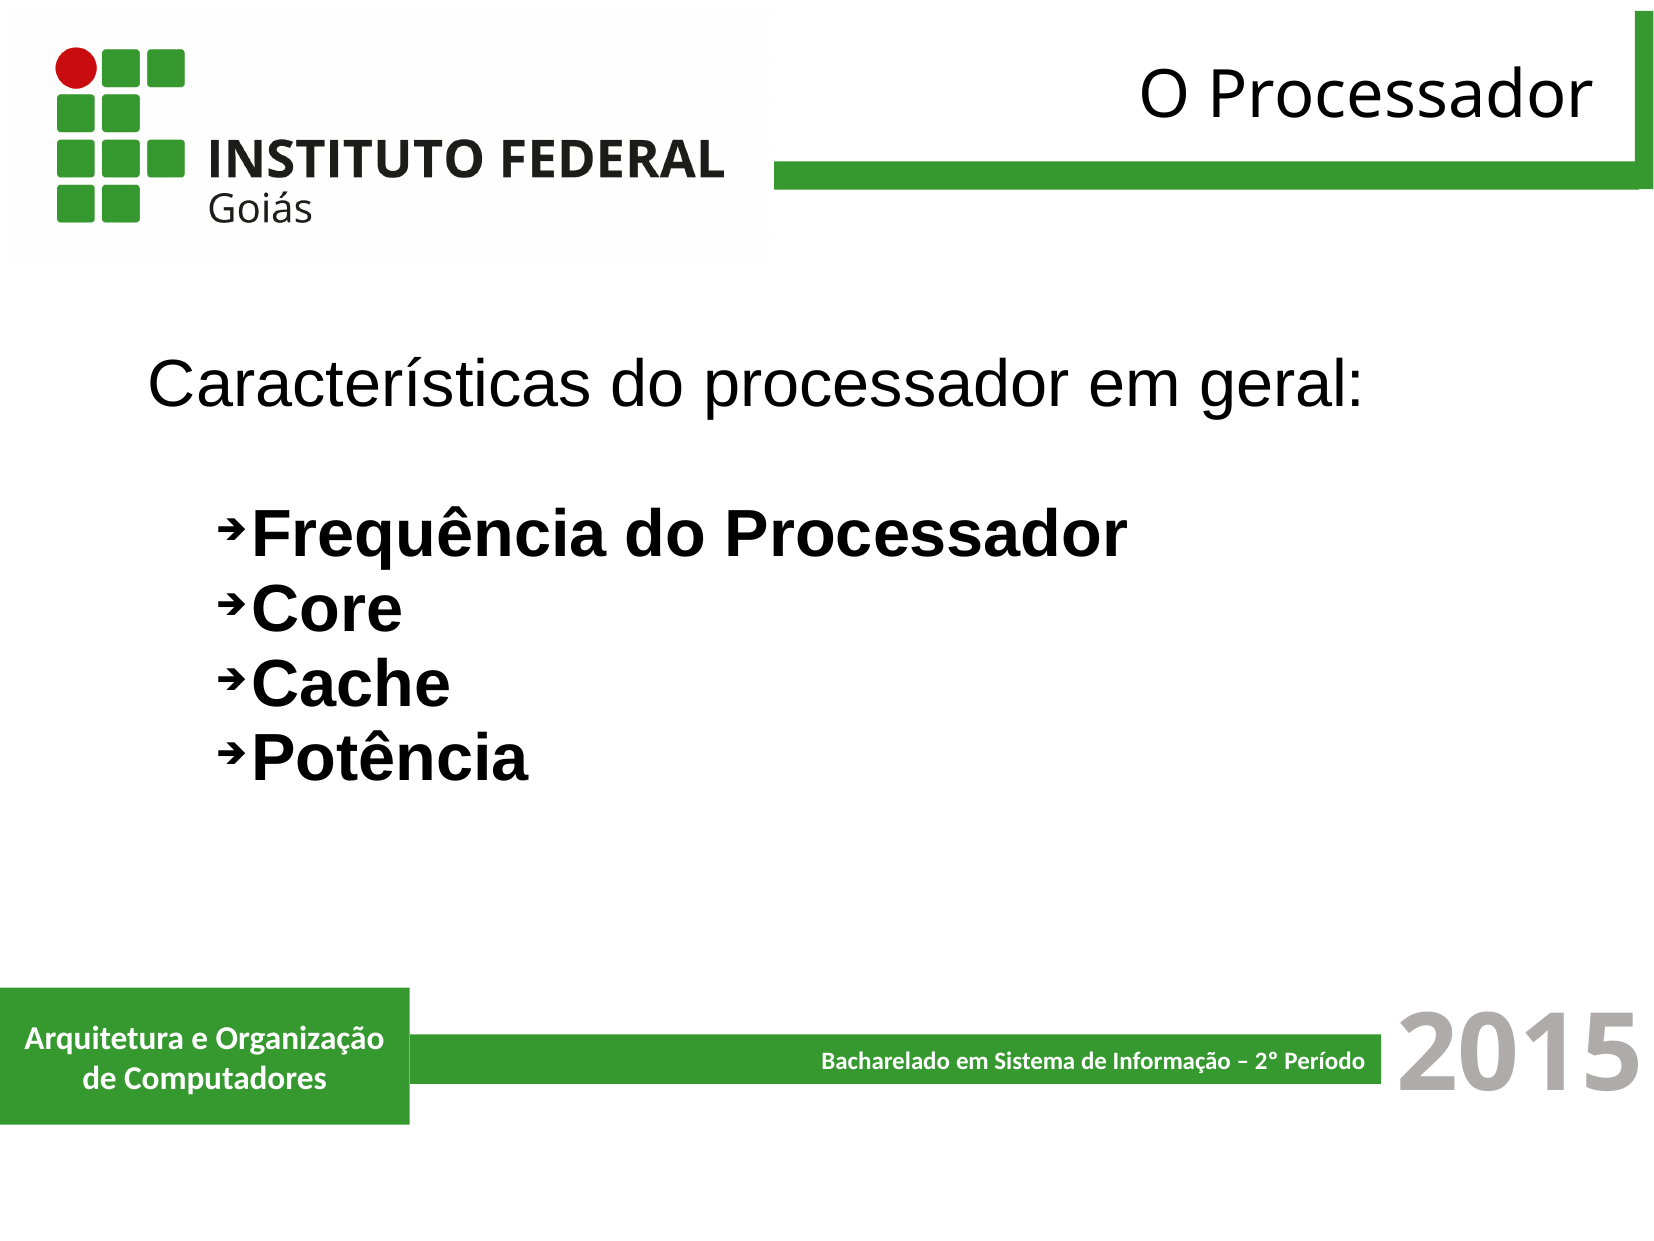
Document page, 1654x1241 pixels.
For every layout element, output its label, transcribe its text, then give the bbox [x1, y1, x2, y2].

text_box 2015 [1381, 975, 1648, 1125]
text_box O Processador [860, 42, 1610, 138]
text_box Características do processador em geral: Frequência do Processador Core Cache Potência [59, 264, 1615, 940]
text_box Bacharelado em Sistema de Informação – 2º Período [410, 1034, 1382, 1084]
picture [5, 5, 774, 265]
text_box [774, 10, 1654, 190]
text_box Arquitetura e Organização de Computadores [0, 987, 410, 1125]
